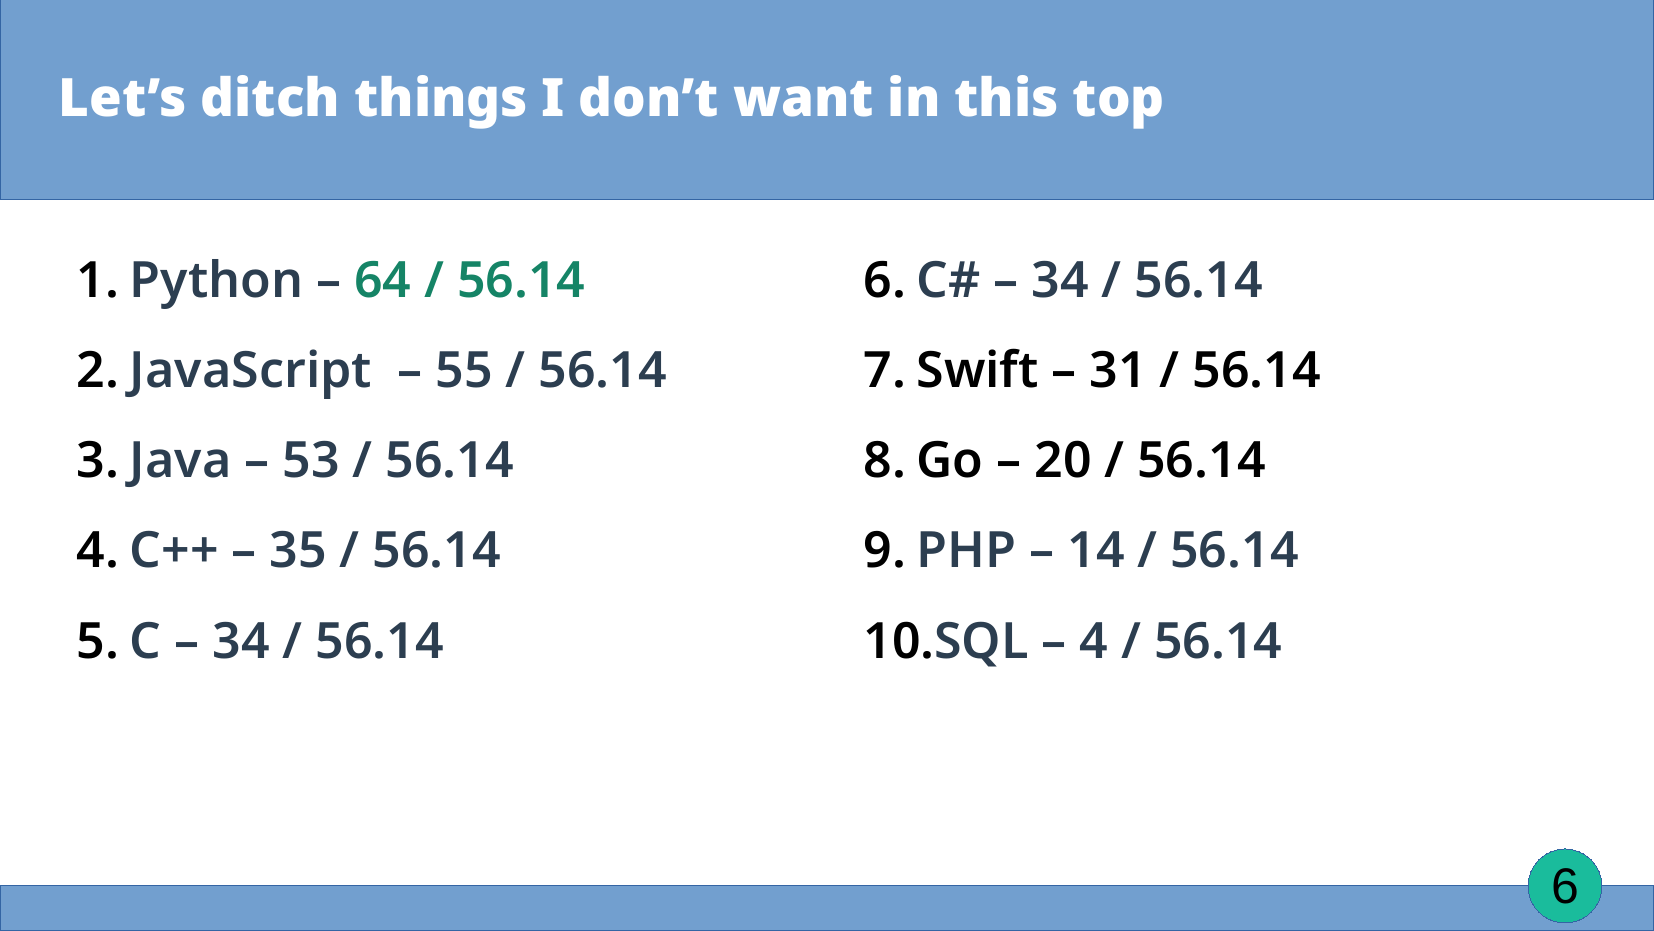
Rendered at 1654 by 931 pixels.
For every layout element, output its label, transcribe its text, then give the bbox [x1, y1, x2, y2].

list C# – 34 / 56.14 Swift – 31 / 56.14 Go – 20 / 56.14 PHP – 14 / 56.14 SQL – 4 / 56.14 [845, 243, 1596, 864]
list Python – 64 / 56.14 JavaScript – 55 / 56.14 Java – 53 / 56.14 C++ – 35 / 56.14 C – 34 / 56.14 [59, 243, 809, 864]
title Let’s ditch things I don’t want in this top [59, 37, 1595, 155]
